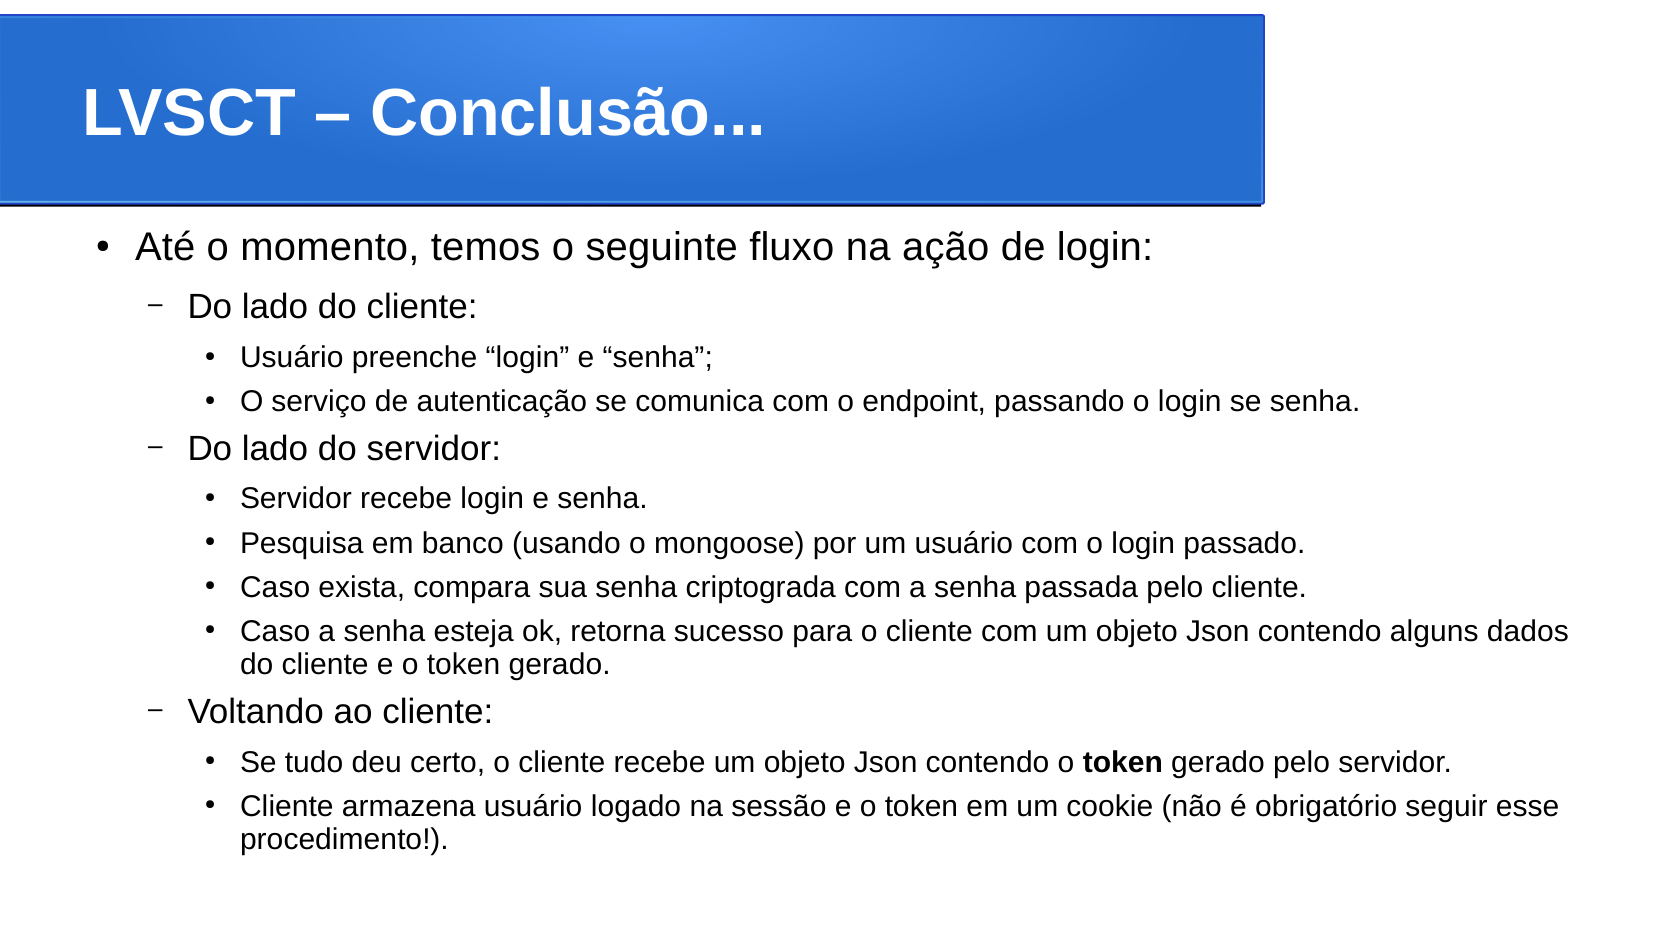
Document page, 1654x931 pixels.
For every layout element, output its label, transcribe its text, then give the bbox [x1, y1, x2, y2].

list Até o momento, temos o seguinte fluxo na ação de login: Do lado do cliente: Usuário preenche “login” e “senha”; O serviço de autenticação se comunica com o endpoint, passando o login se senha. Do lado do servidor: Servidor recebe login e senha. Pesquisa em banco (usando o mongoose) por um usuário com o login passado. Caso exista, compara sua senha criptograda com a senha passada pelo cliente. Caso a senha esteja ok, retorna sucesso para o cliente com um objeto Json contendo alguns dados do cliente e o token gerado. Voltando ao cliente: Se tudo deu certo, o cliente recebe um objeto Json contendo o token gerado pelo servidor. Cliente armazena usuário logado na sessão e o token em um cookie (não é obrigatório seguir esse procedimento!). [82, 224, 1571, 863]
title LVSCT – Conclusão... [82, 35, 1235, 189]
